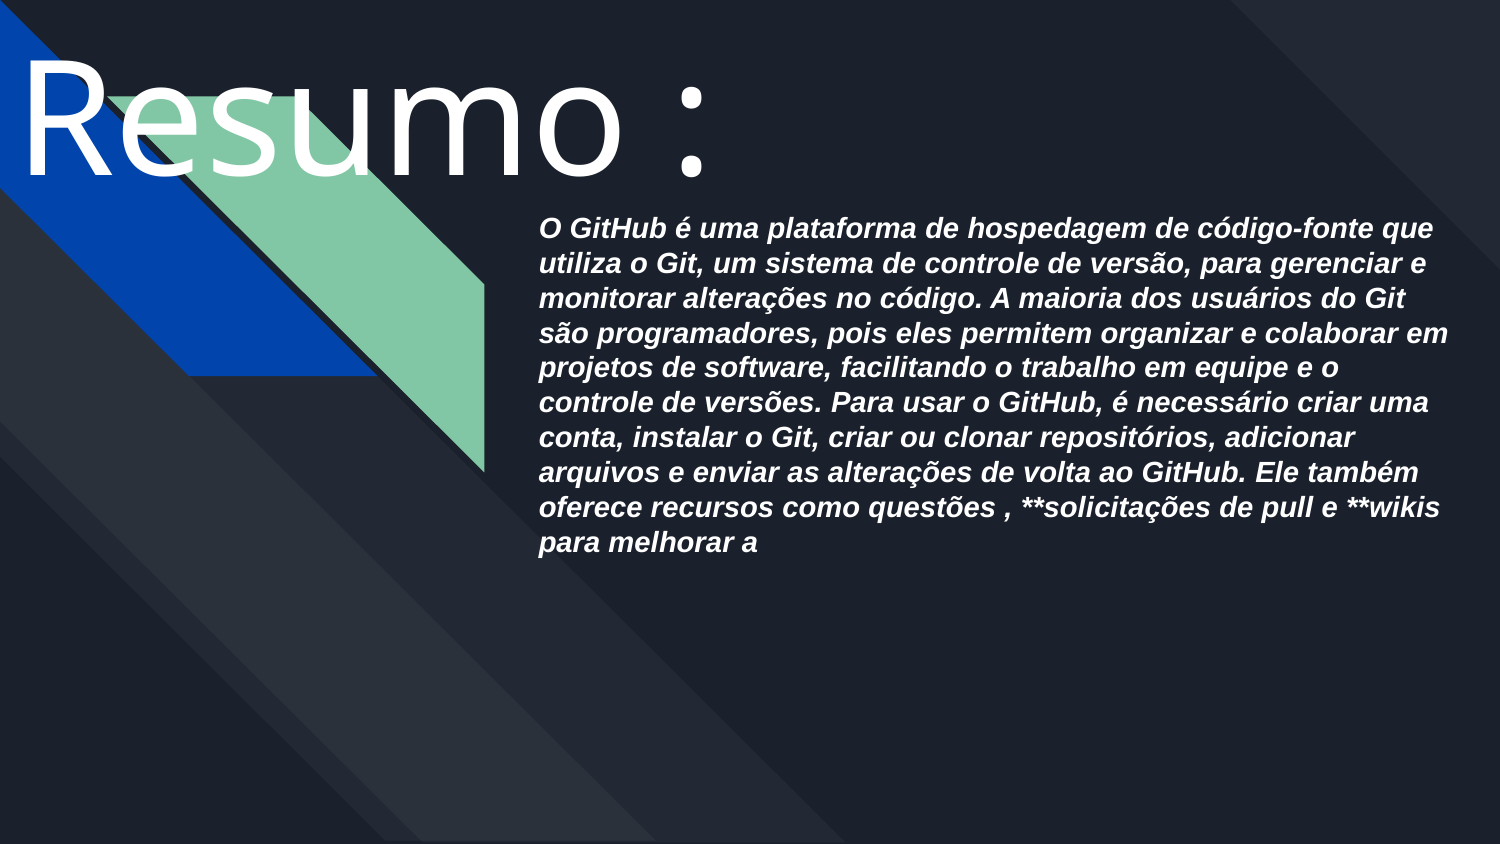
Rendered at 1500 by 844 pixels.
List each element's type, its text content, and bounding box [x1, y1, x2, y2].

text_box Resumo : [0, 0, 835, 223]
text_box O GitHub é uma plataforma de hospedagem de código-fonte que utiliza o Git, um sistema de controle de versão, para gerenciar e monitorar alterações no código. A maioria dos usuários do Git são programadores, pois eles permitem organizar e colaborar em projetos de software, facilitando o trabalho em equipe e o controle de versões. Para usar o GitHub, é necessário criar uma conta, instalar o Git, criar ou clonar repositórios, adicionar arquivos e enviar as alterações de volta ao GitHub. Ele também oferece recursos como questões , **solicitações de pull e **wikis para melhorar a [523, 193, 1471, 574]
